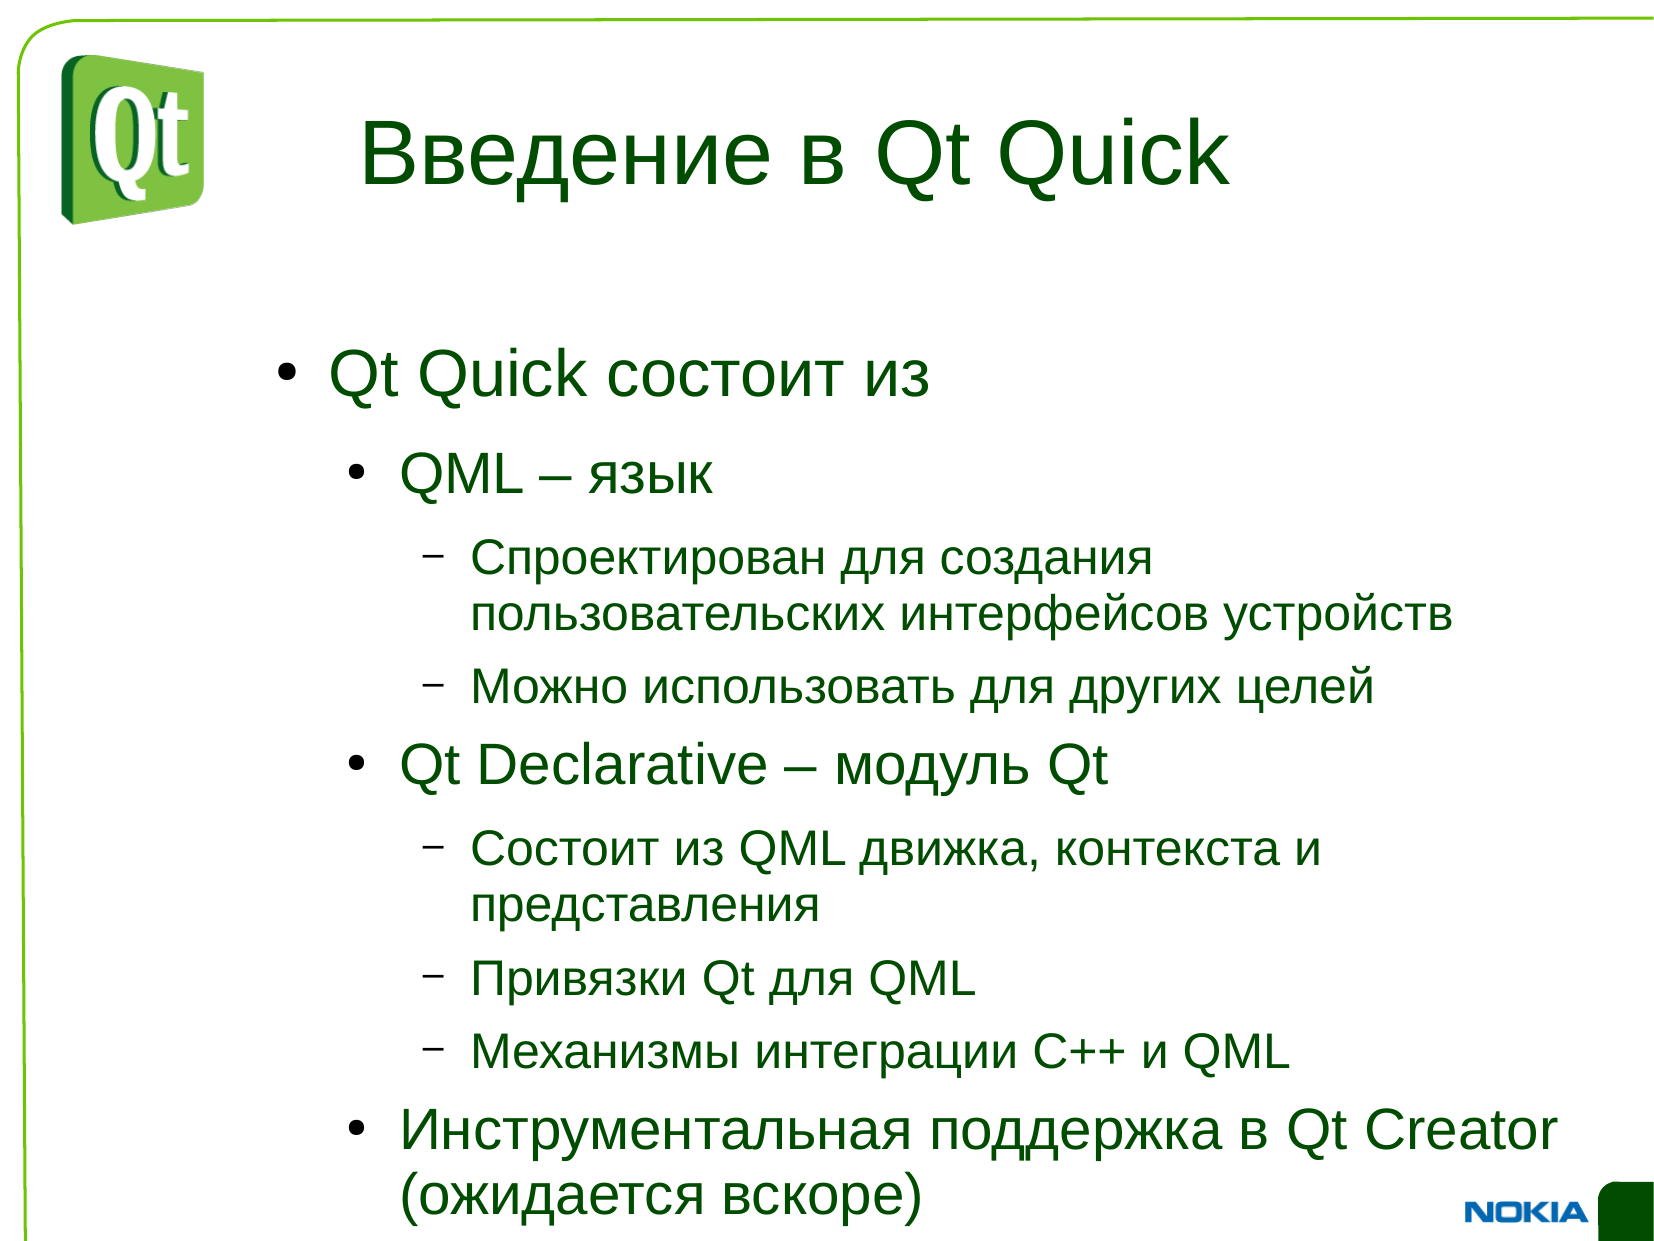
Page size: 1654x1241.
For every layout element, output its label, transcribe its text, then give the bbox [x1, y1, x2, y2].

title Введение в Qt Quick [257, 56, 1333, 250]
list Qt Quick состоит из QML – язык Спроектирован для создания пользовательских интерфейсов устройств Можно использовать для других целей Qt Declarative – модуль Qt Состоит из QML движка, контекста и представления Привязки Qt для QML Механизмы интеграции C++ и QML Инструментальная поддержка в Qt Creator (ожидается вскоре) [257, 336, 1577, 1227]
picture [1577, 1201, 1589, 1223]
picture [61, 55, 204, 225]
